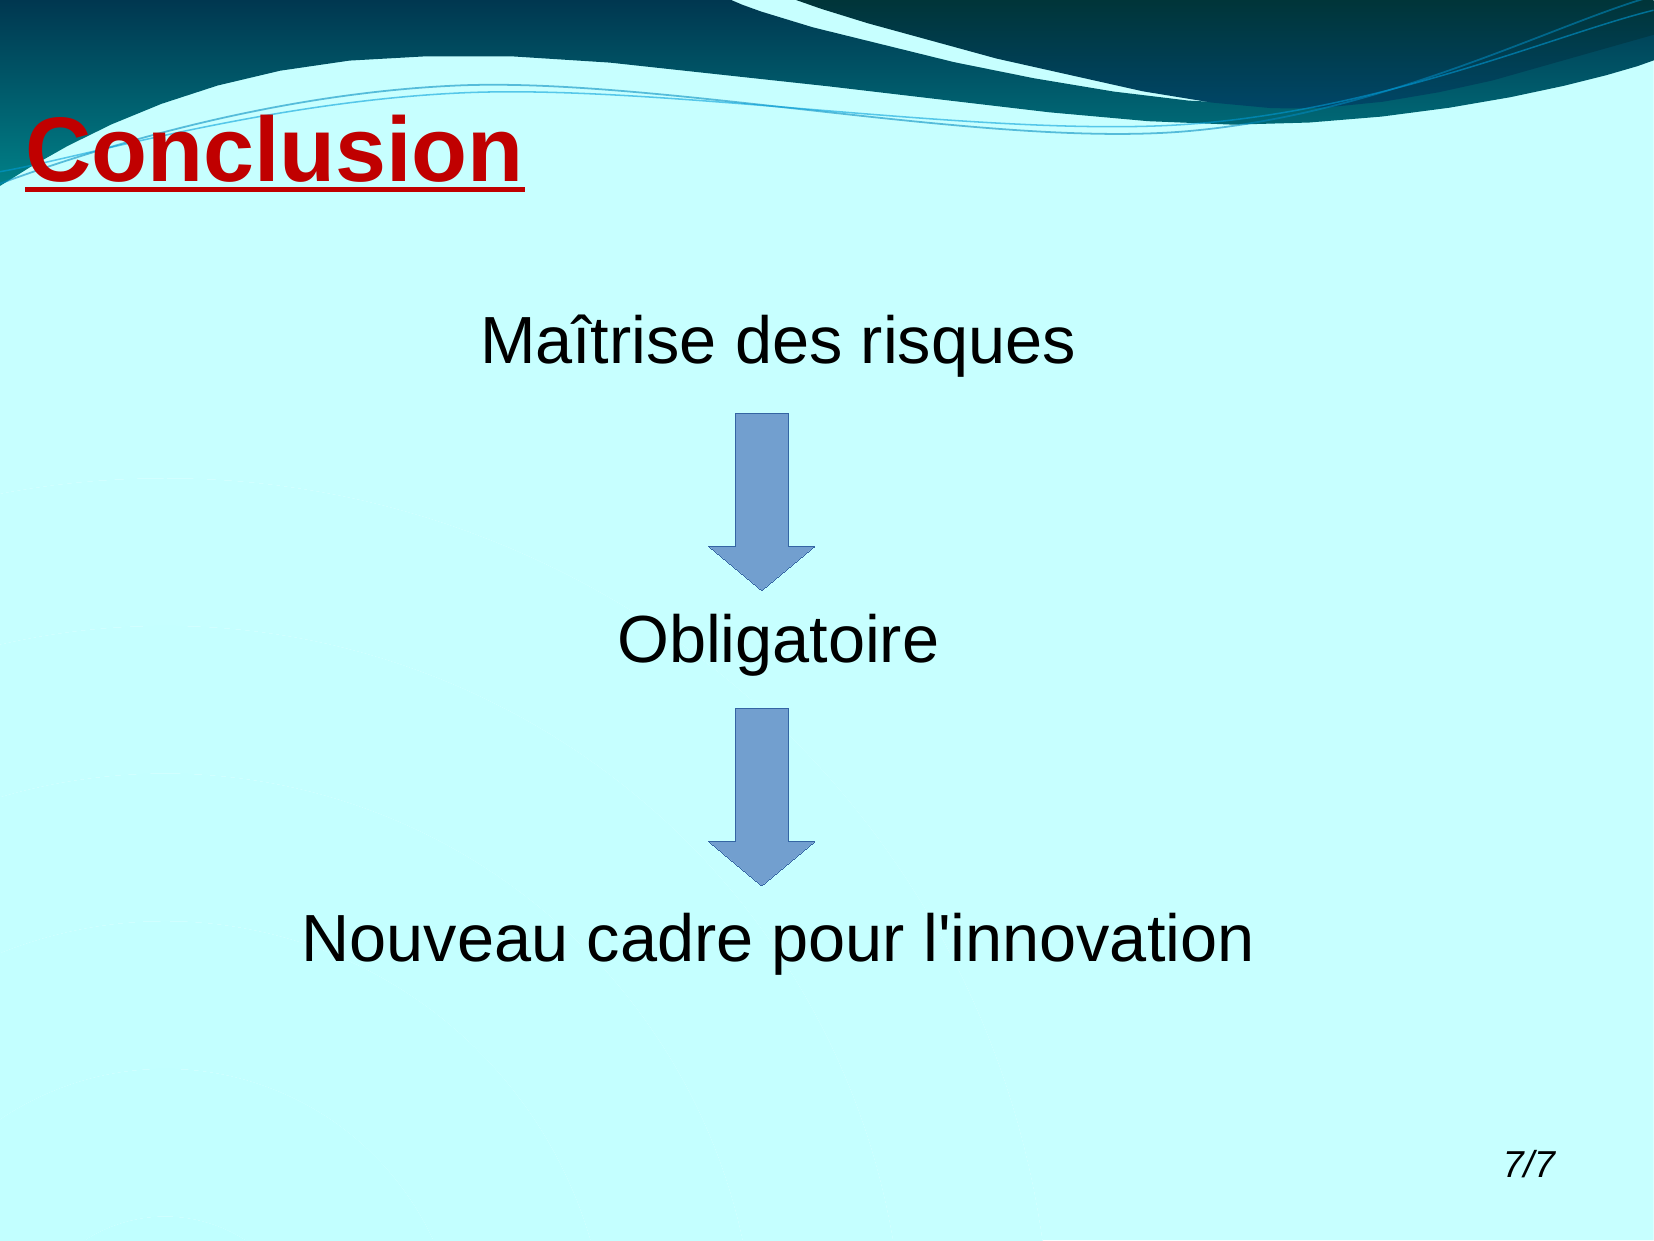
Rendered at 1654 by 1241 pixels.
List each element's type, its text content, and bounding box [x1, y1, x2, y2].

text_box [708, 413, 815, 591]
text_box 7/7 [1488, 1136, 1570, 1193]
text_box Maîtrise des risques Obligatoire Nouveau cadre pour l'innovation [286, 295, 1270, 983]
title Conclusion [0, 82, 1489, 390]
text_box [708, 708, 815, 886]
